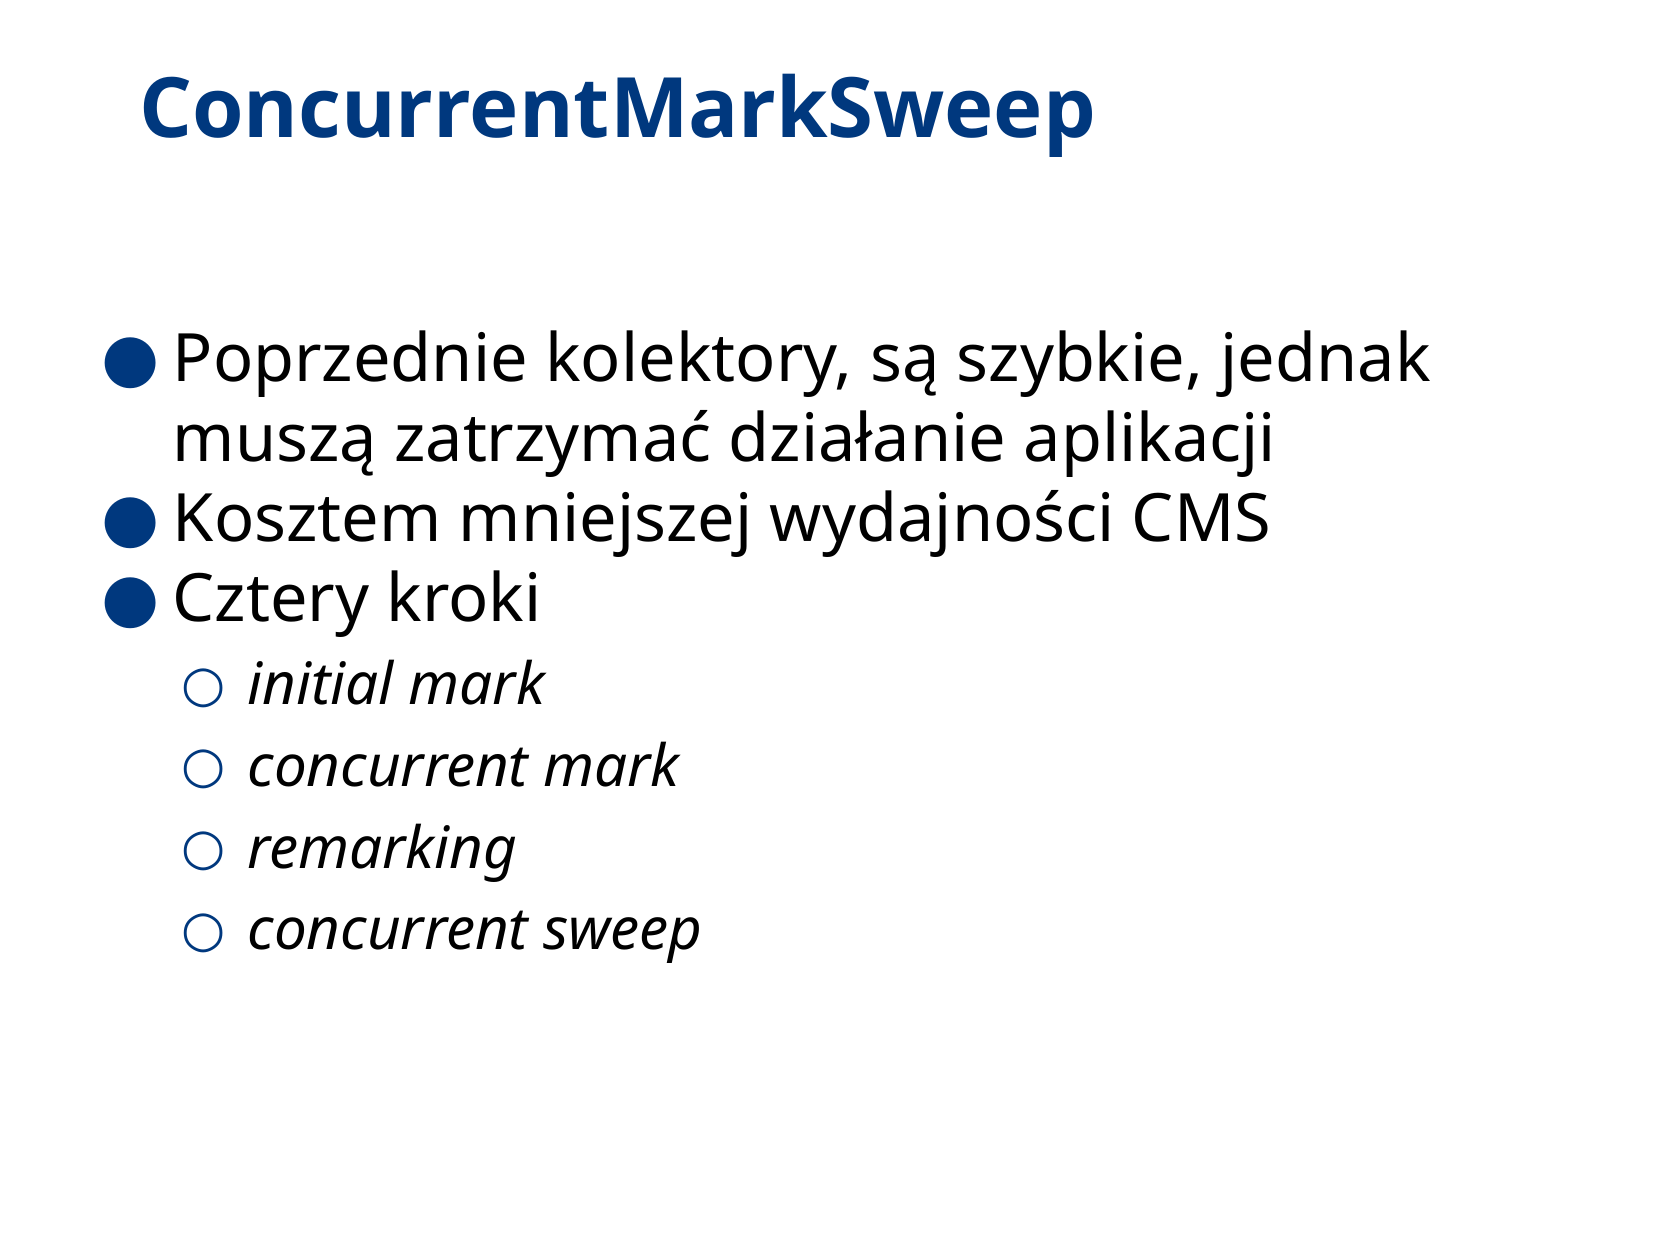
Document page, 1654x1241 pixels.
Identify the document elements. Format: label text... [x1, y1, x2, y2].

list Poprzednie kolektory, są szybkie, jednak muszą zatrzymać działanie aplikacji Kosztem mniejszej wydajności CMS Cztery kroki initial mark concurrent mark remarking concurrent sweep [82, 299, 1571, 1176]
title ConcurrentMarkSweep [82, 49, 1571, 170]
